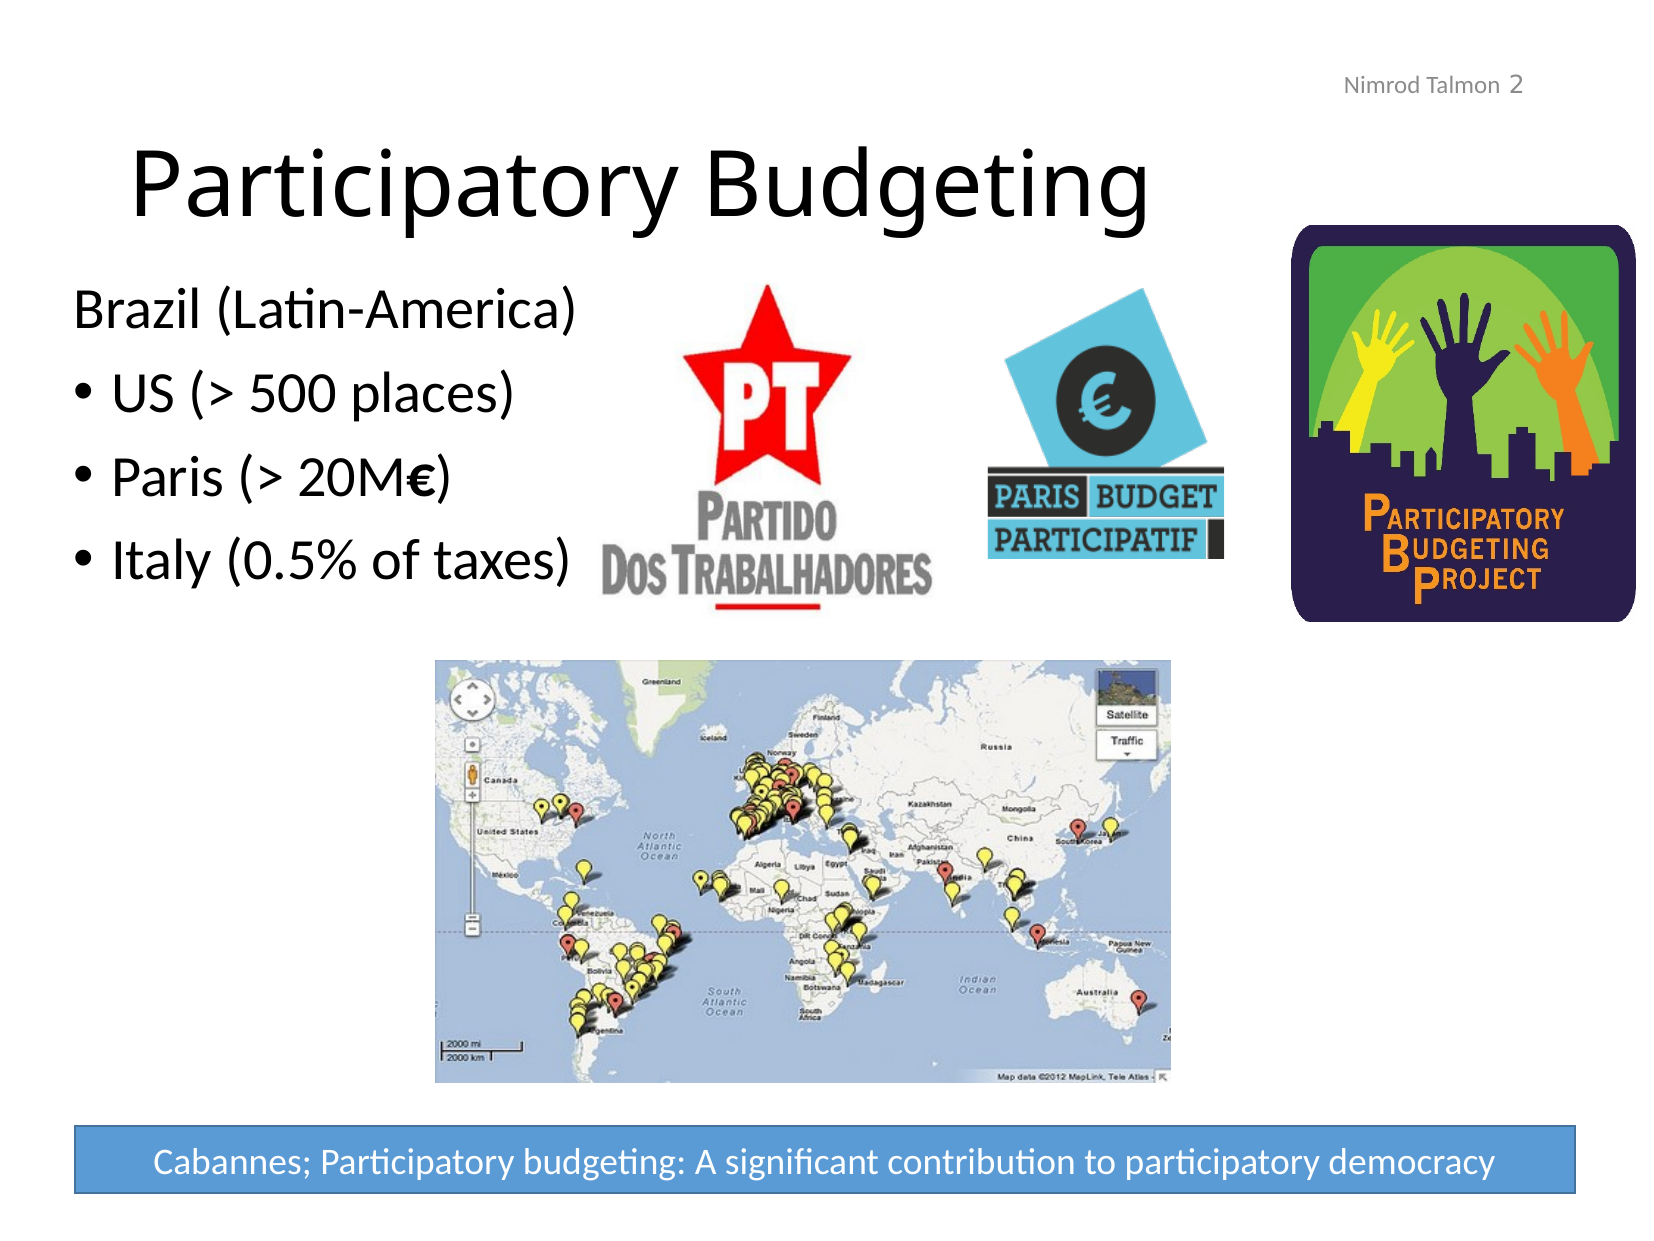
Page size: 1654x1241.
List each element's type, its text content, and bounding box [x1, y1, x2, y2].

text_box Cabannes; Participatory budgeting: A significant contribution to participatory democracy [75, 1126, 1576, 1193]
text_box <number> Nimrod Talmon [1167, 64, 1540, 103]
title Participatory Budgeting [113, 66, 1540, 307]
picture [1291, 225, 1636, 622]
picture [555, 288, 1228, 633]
text_box Brazil (Latin-America) US (> 500 places) Paris (> 20M€) Italy (0.5% of taxes) [58, 270, 661, 631]
picture [435, 660, 1171, 1083]
